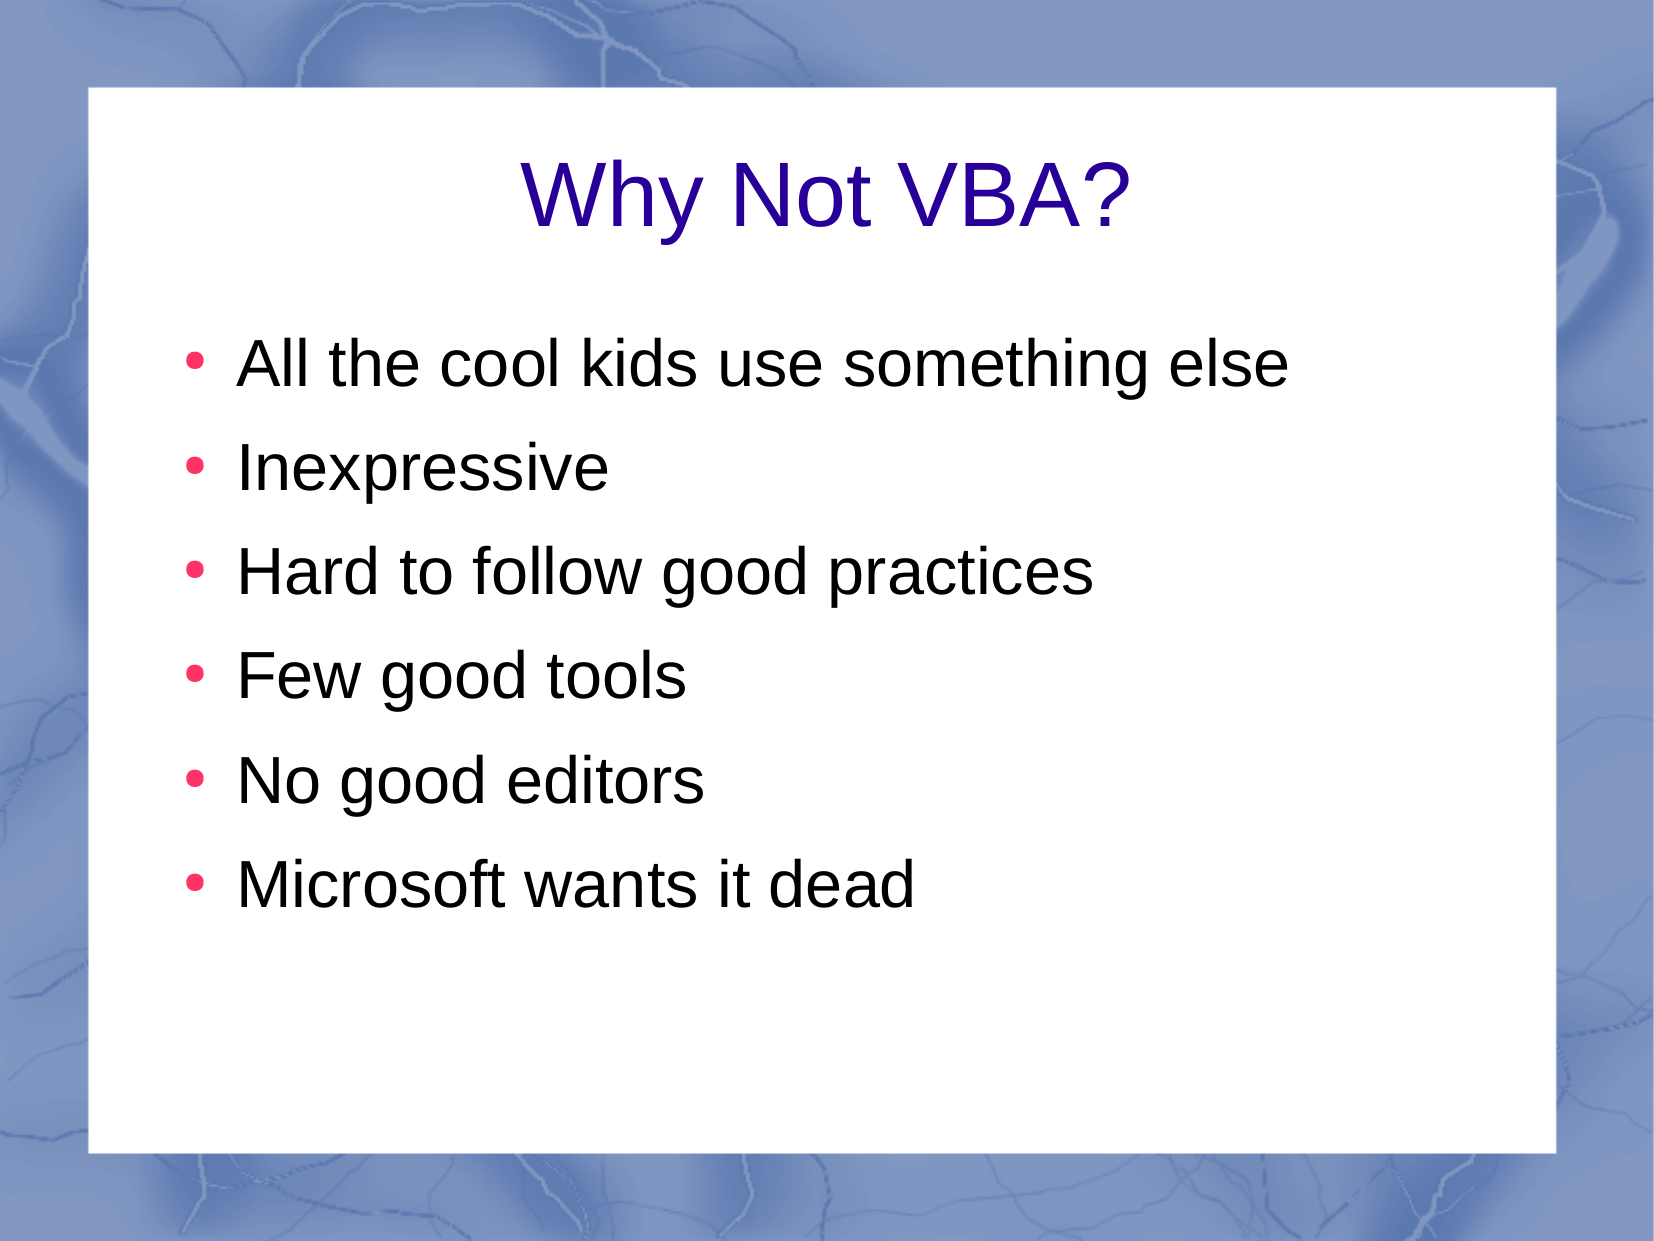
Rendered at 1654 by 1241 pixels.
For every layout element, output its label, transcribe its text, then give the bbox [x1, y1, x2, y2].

picture [0, 0, 1654, 1241]
title Why Not VBA? [118, 90, 1536, 298]
list All the cool kids use something else Inexpressive Hard to follow good practices Few good tools No good editors Microsoft wants it dead [147, 325, 1506, 1232]
